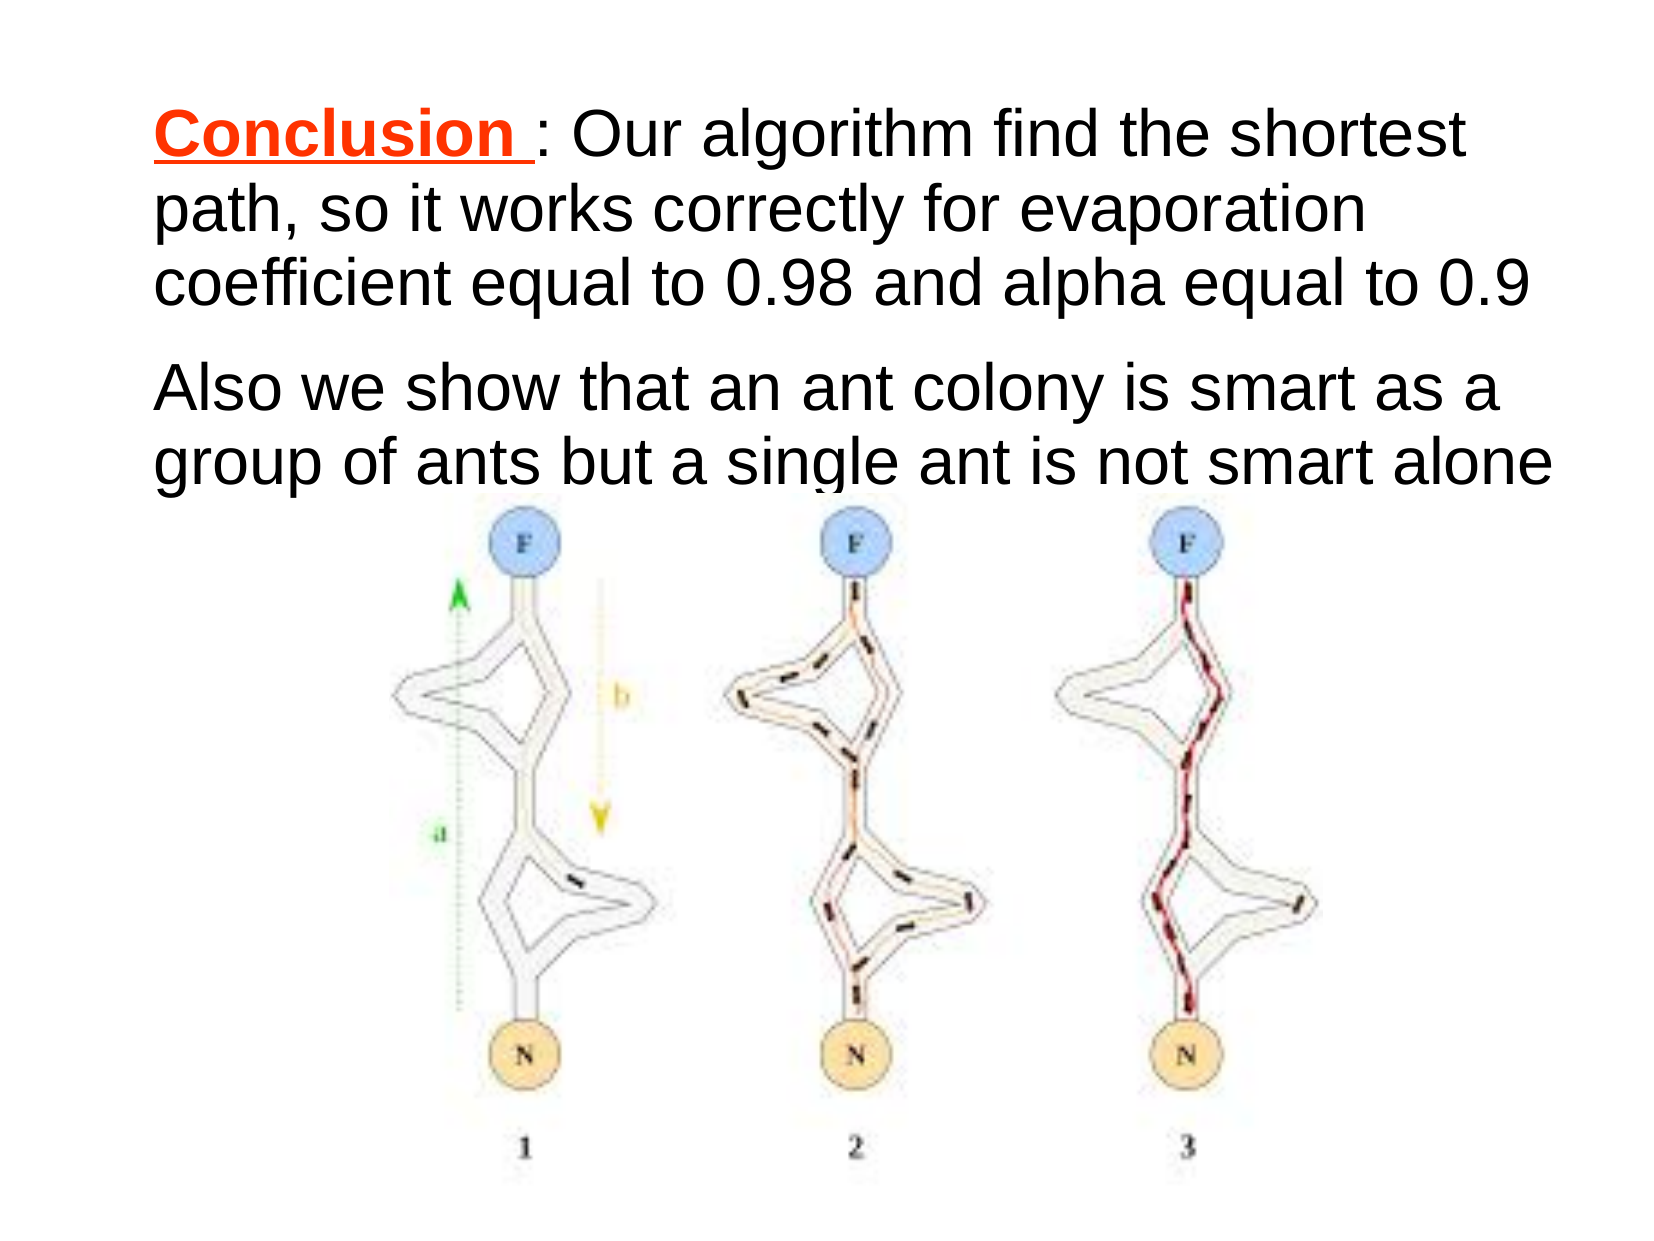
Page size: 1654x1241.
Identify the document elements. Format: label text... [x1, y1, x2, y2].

list Conclusion : Our algorithm find the shortest path, so it works correctly for evaporation coefficient equal to 0.98 and alpha equal to 0.9 Also we show that an ant colony is smart as a group of ants but a single ant is not smart alone [82, 95, 1571, 815]
picture [389, 493, 1323, 1193]
